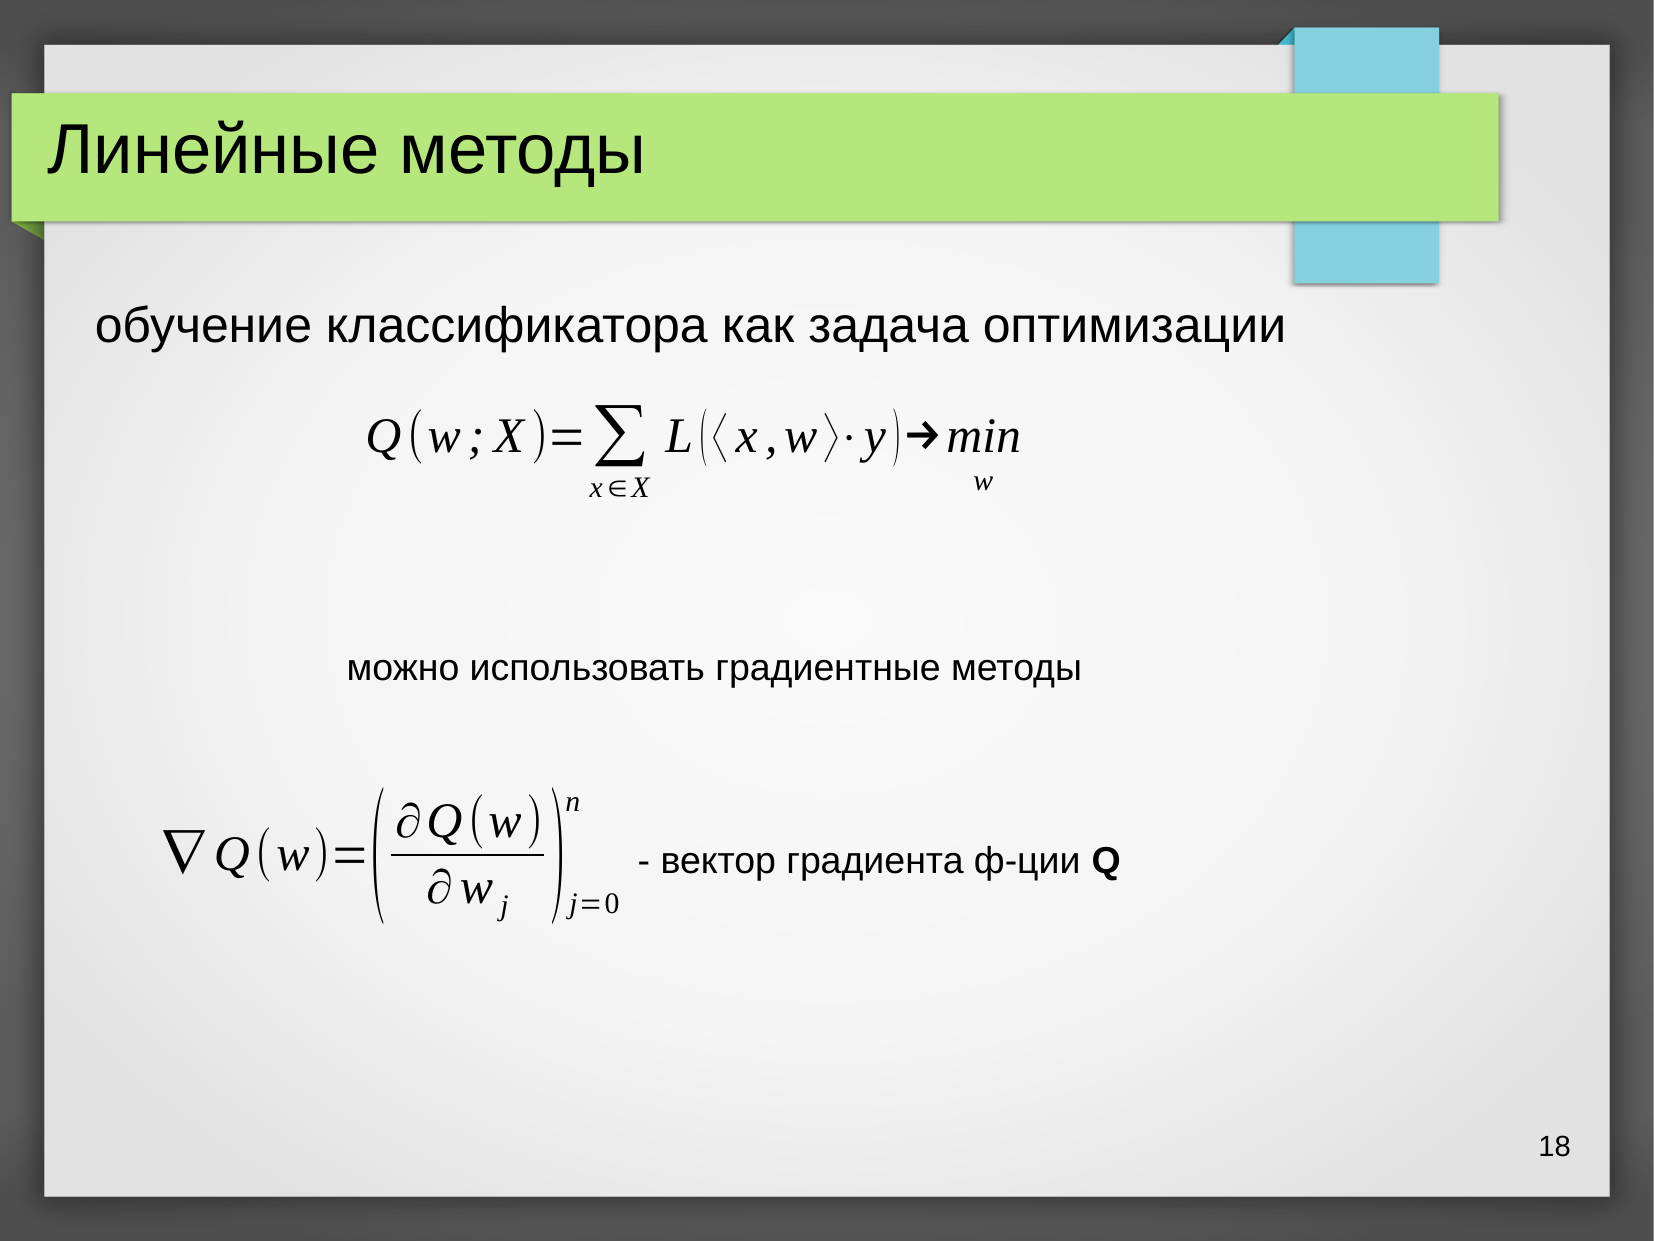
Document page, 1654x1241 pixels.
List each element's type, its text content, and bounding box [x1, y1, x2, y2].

subtitle обучение классификатора как задача оптимизации [94, 283, 1288, 367]
chart [155, 784, 626, 929]
chart [359, 401, 1028, 504]
text_box можно использовать градиентные методы [118, 625, 1312, 709]
picture [0, 0, 1654, 1241]
title Линейные методы [47, 109, 1501, 189]
text_box - вектор градиента ф-ции Q [637, 837, 1382, 885]
